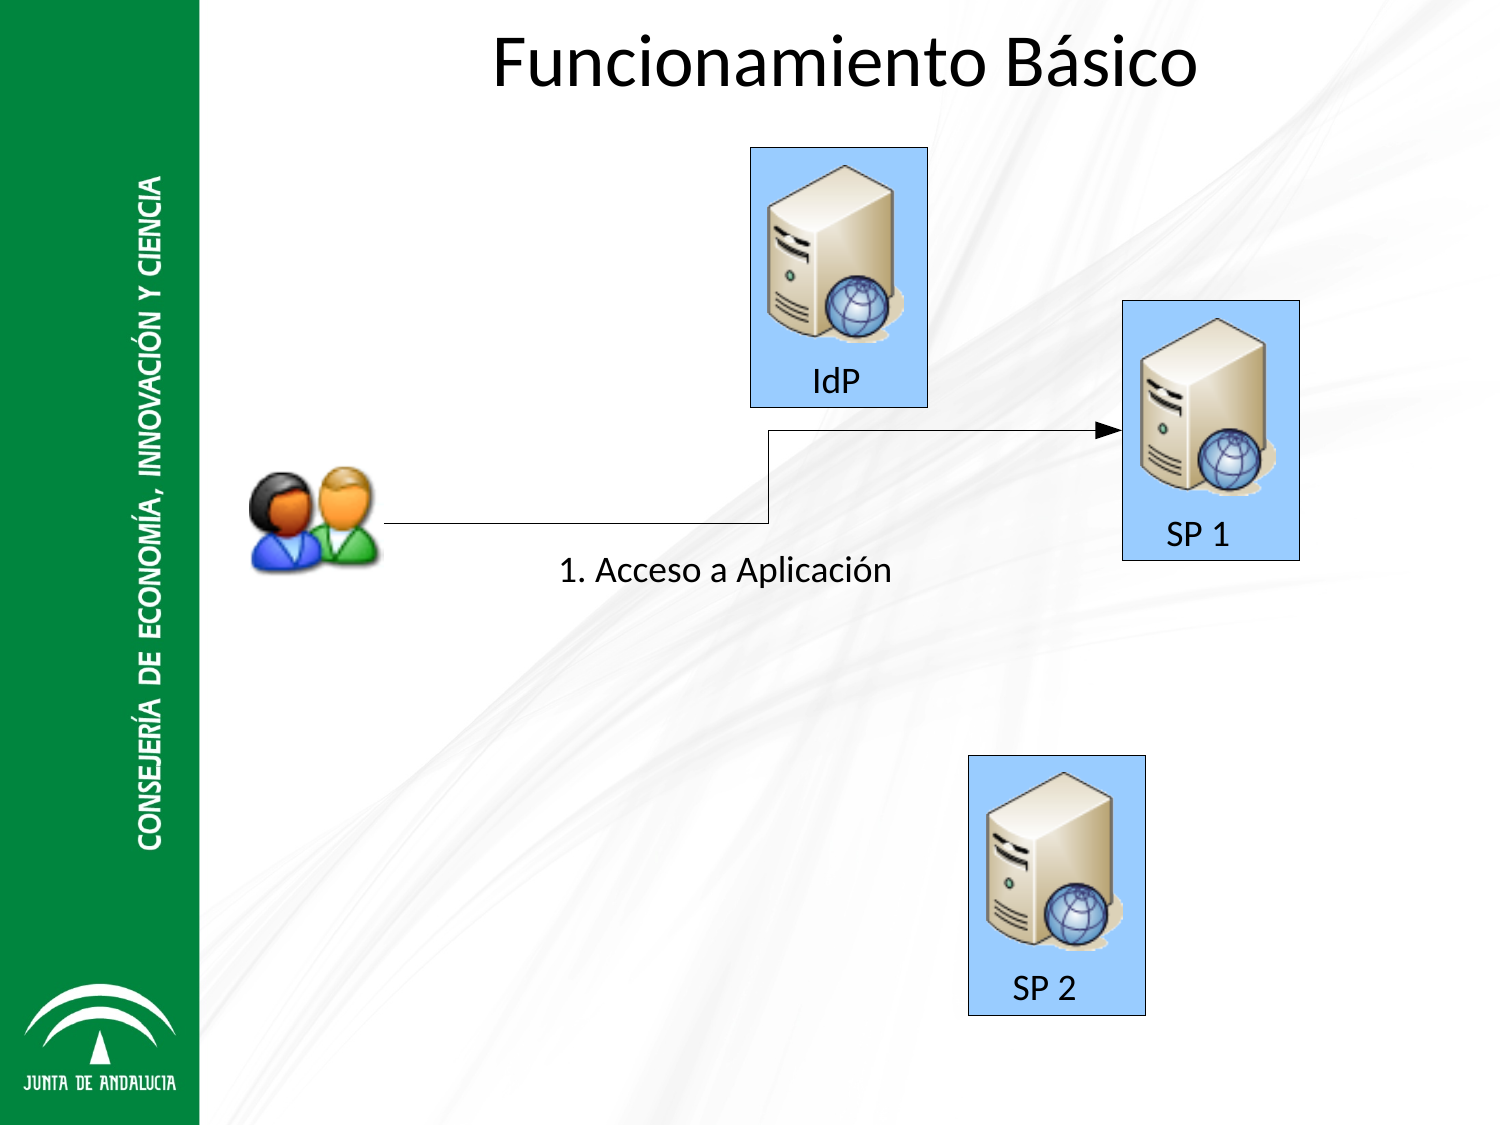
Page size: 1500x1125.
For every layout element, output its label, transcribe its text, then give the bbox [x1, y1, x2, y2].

picture [0, 0, 1500, 1125]
title Funcionamiento Básico [194, 24, 1497, 112]
text_box [1122, 300, 1300, 561]
text_box IdP [797, 348, 945, 409]
text_box SP 1 [1151, 501, 1300, 562]
text_box [968, 755, 1146, 1016]
text_box 1. Acceso a Aplicación [543, 537, 992, 598]
text_box [750, 147, 928, 408]
text_box SP 2 [998, 955, 1146, 1016]
